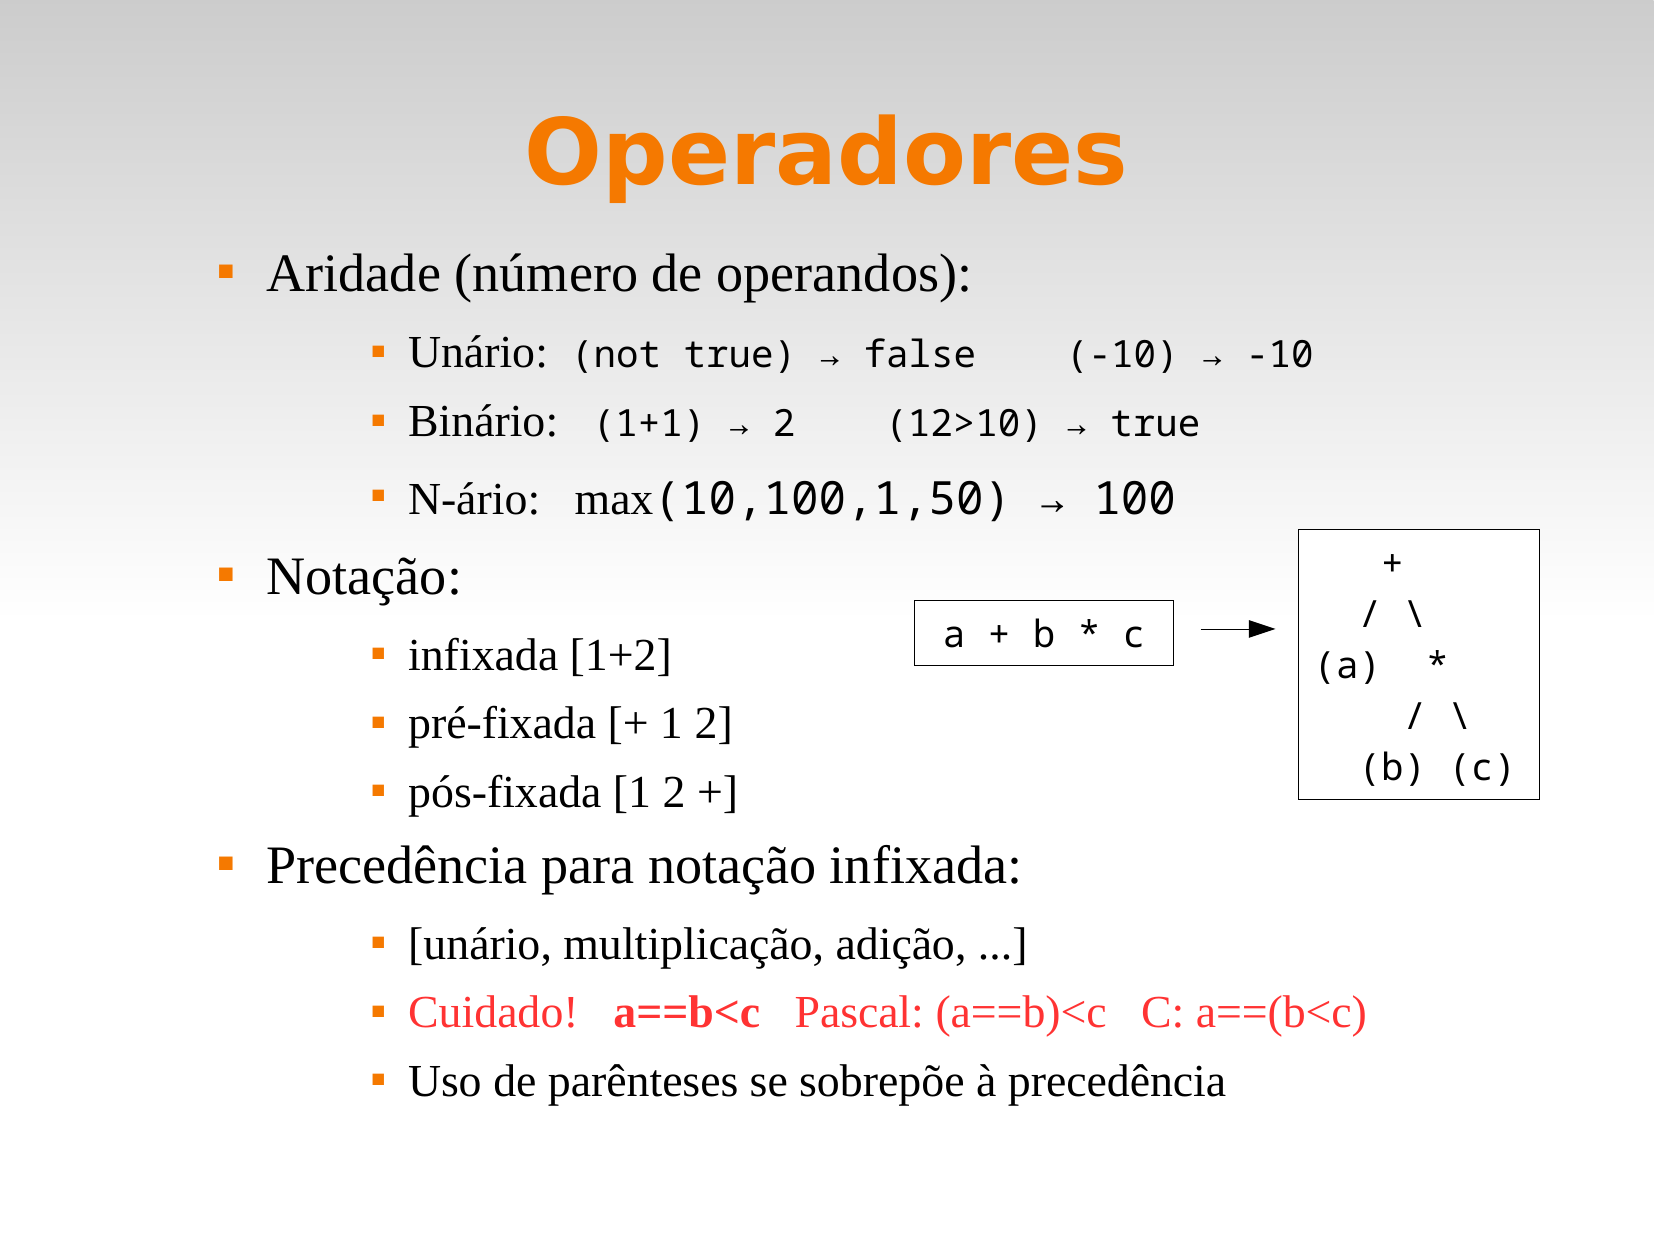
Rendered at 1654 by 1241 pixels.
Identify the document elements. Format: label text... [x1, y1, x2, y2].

list Aridade (número de operandos): Unário: (not true) → false (-10) → -10 Binário: (1+1) → 2 (12>10) → true N-ário: max(10,100,1,50) → 100 Notação: infixada [1+2] pré-fixada [+ 1 2] pós-fixada [1 2 +] Precedência para notação infixada: [unário, multiplicação, adição, ...] Cuidado! a==b<c Pascal: (a==b)<c C: a==(b<c) Uso de parênteses se sobrepõe à precedência [0, 243, 1576, 1157]
title Operadores [82, 49, 1571, 243]
text_box a + b * c [914, 600, 1174, 663]
text_box + / \ (a) * / \ (b) (c) [1298, 529, 1540, 762]
